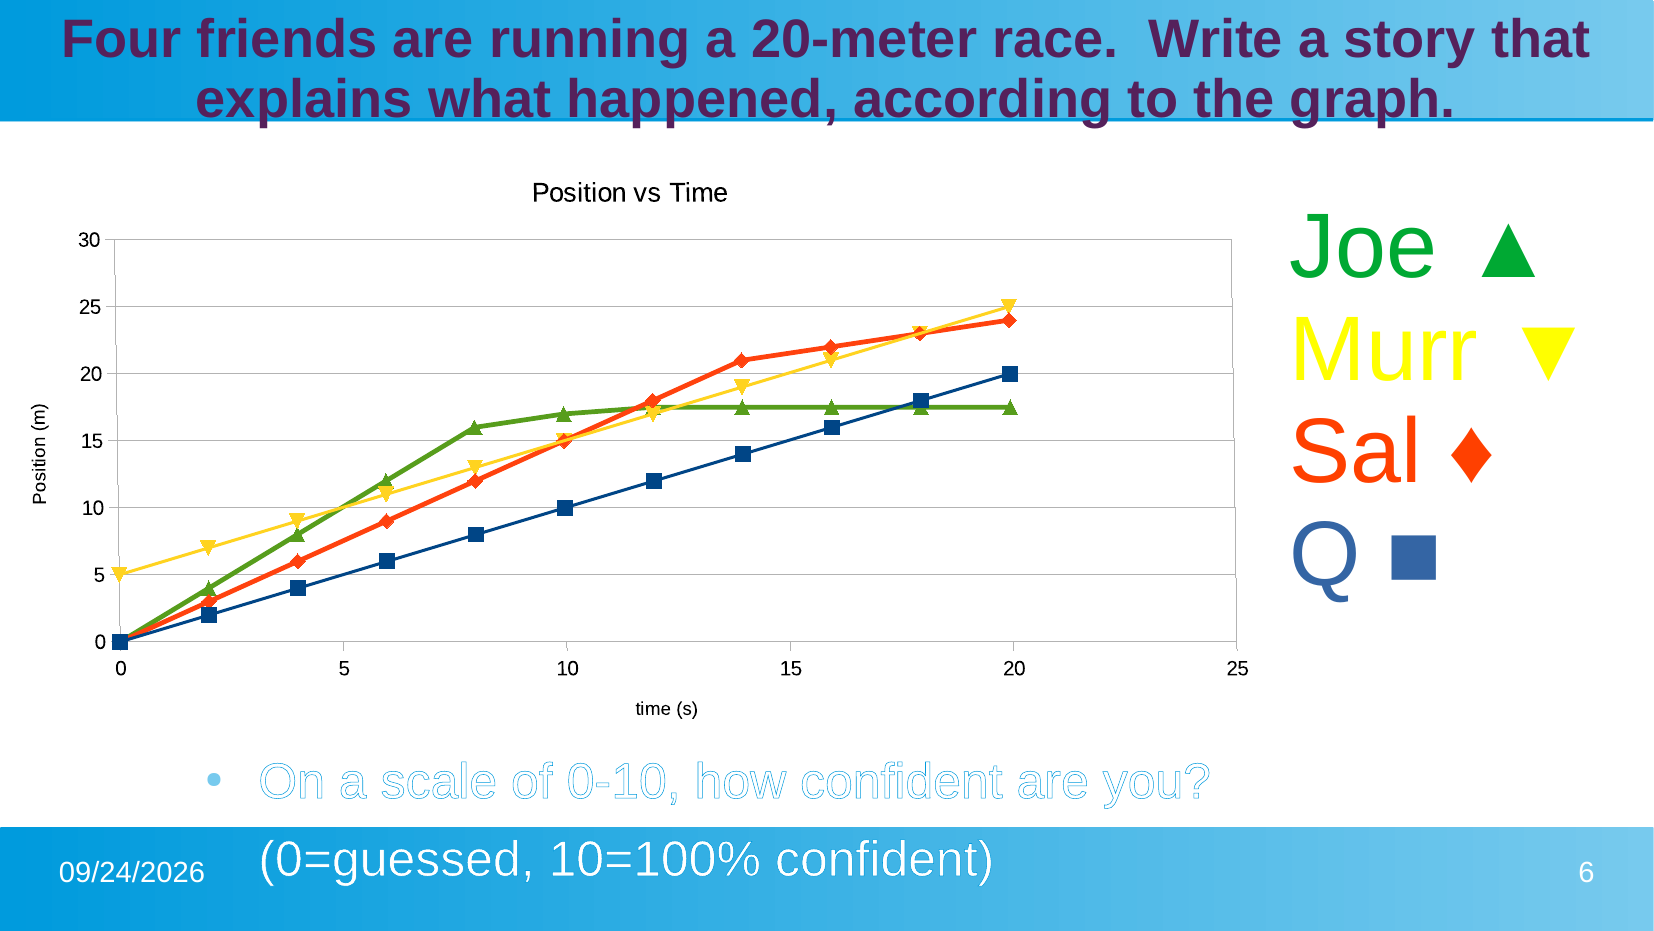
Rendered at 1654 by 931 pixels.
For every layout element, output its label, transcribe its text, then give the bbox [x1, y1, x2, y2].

chart [0, 150, 1275, 751]
title Four friends are running a 20-meter race. Write a story that explains what happened, according to the graph. [59, 8, 1595, 130]
list On a scale of 0-10, how confident are you? (0=guessed, 10=100% confident) [187, 715, 1573, 931]
text_box Joe ▲ Murr ▼ Sal ♦ Q ■ [1275, 187, 1654, 715]
